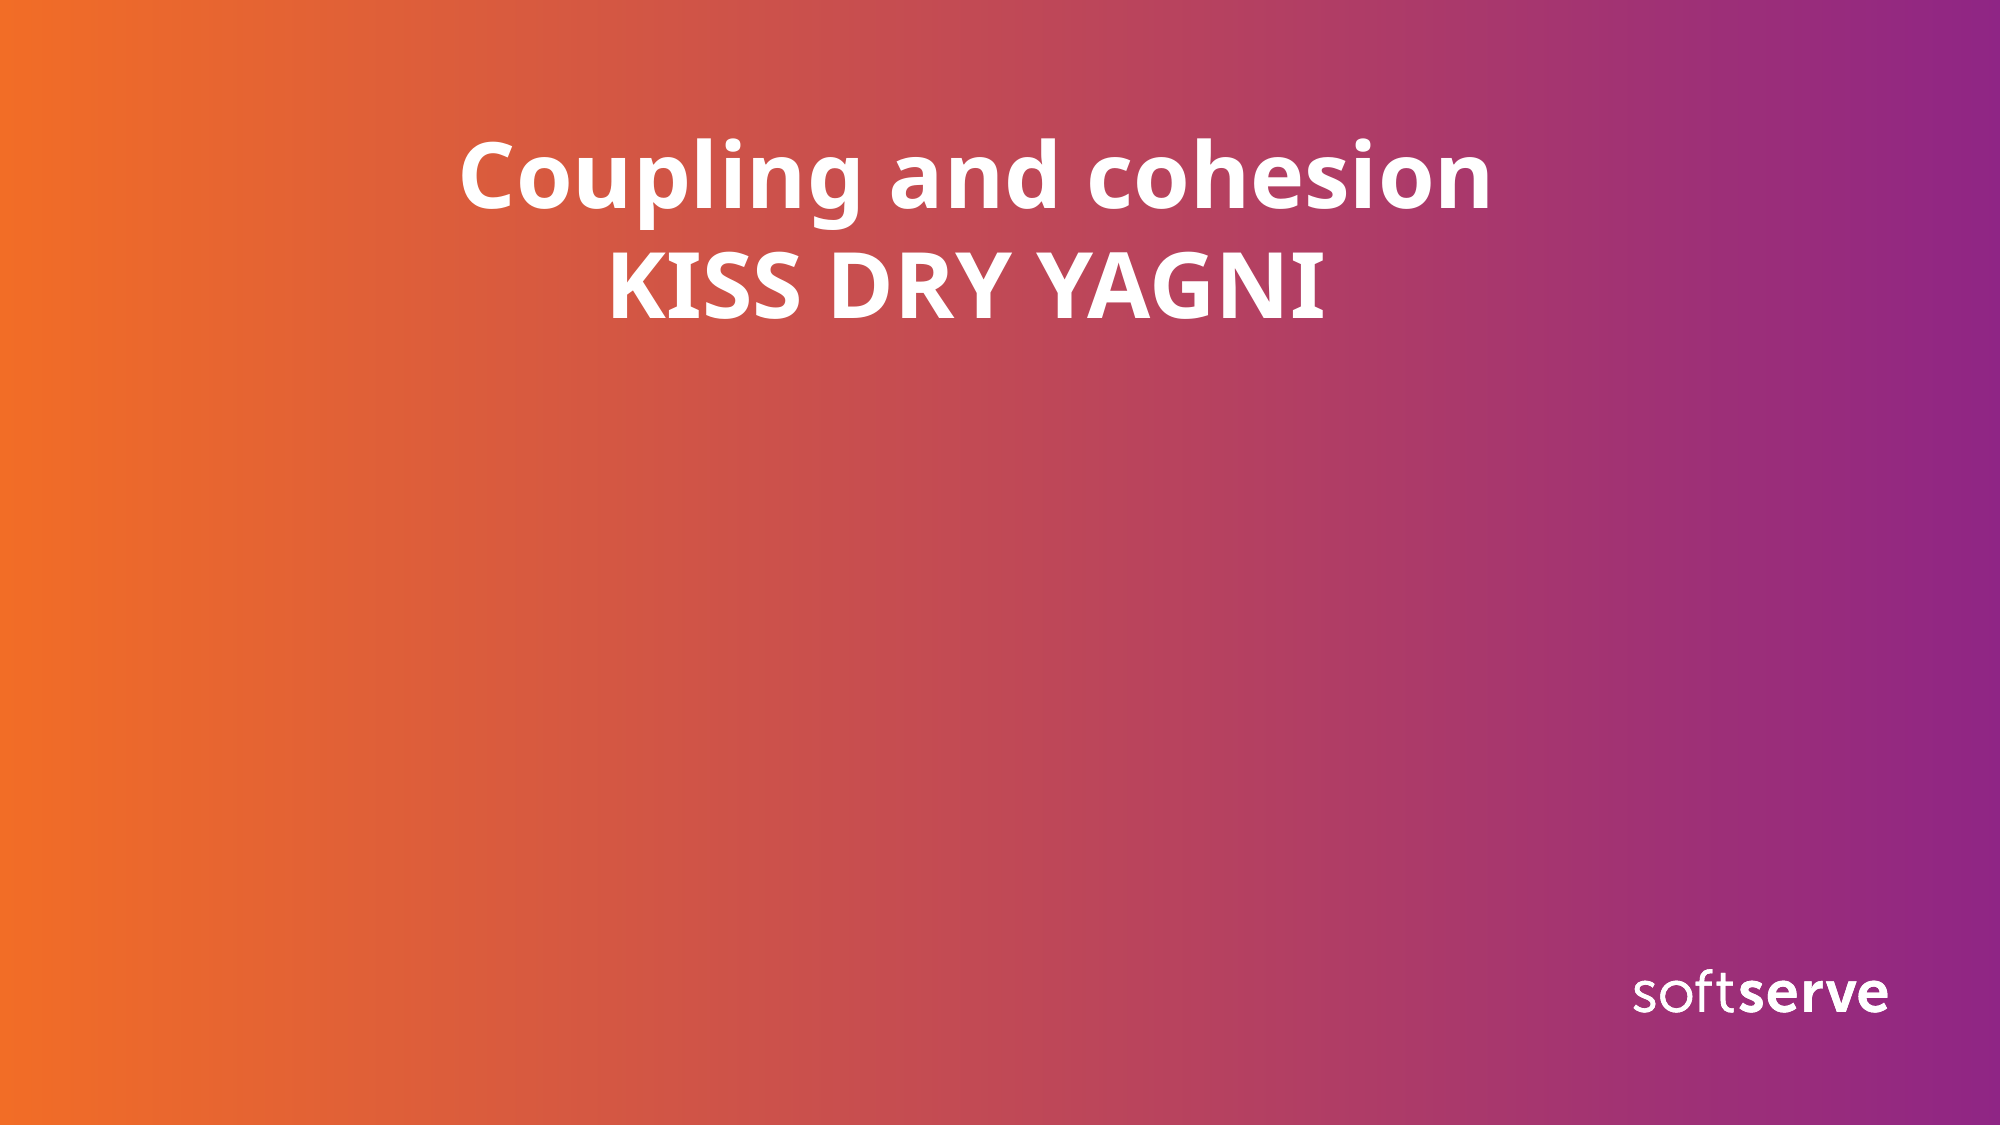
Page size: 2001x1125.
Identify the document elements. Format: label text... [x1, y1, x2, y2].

title Coupling and cohesion KISS DRY YAGNI [0, 0, 2000, 1097]
